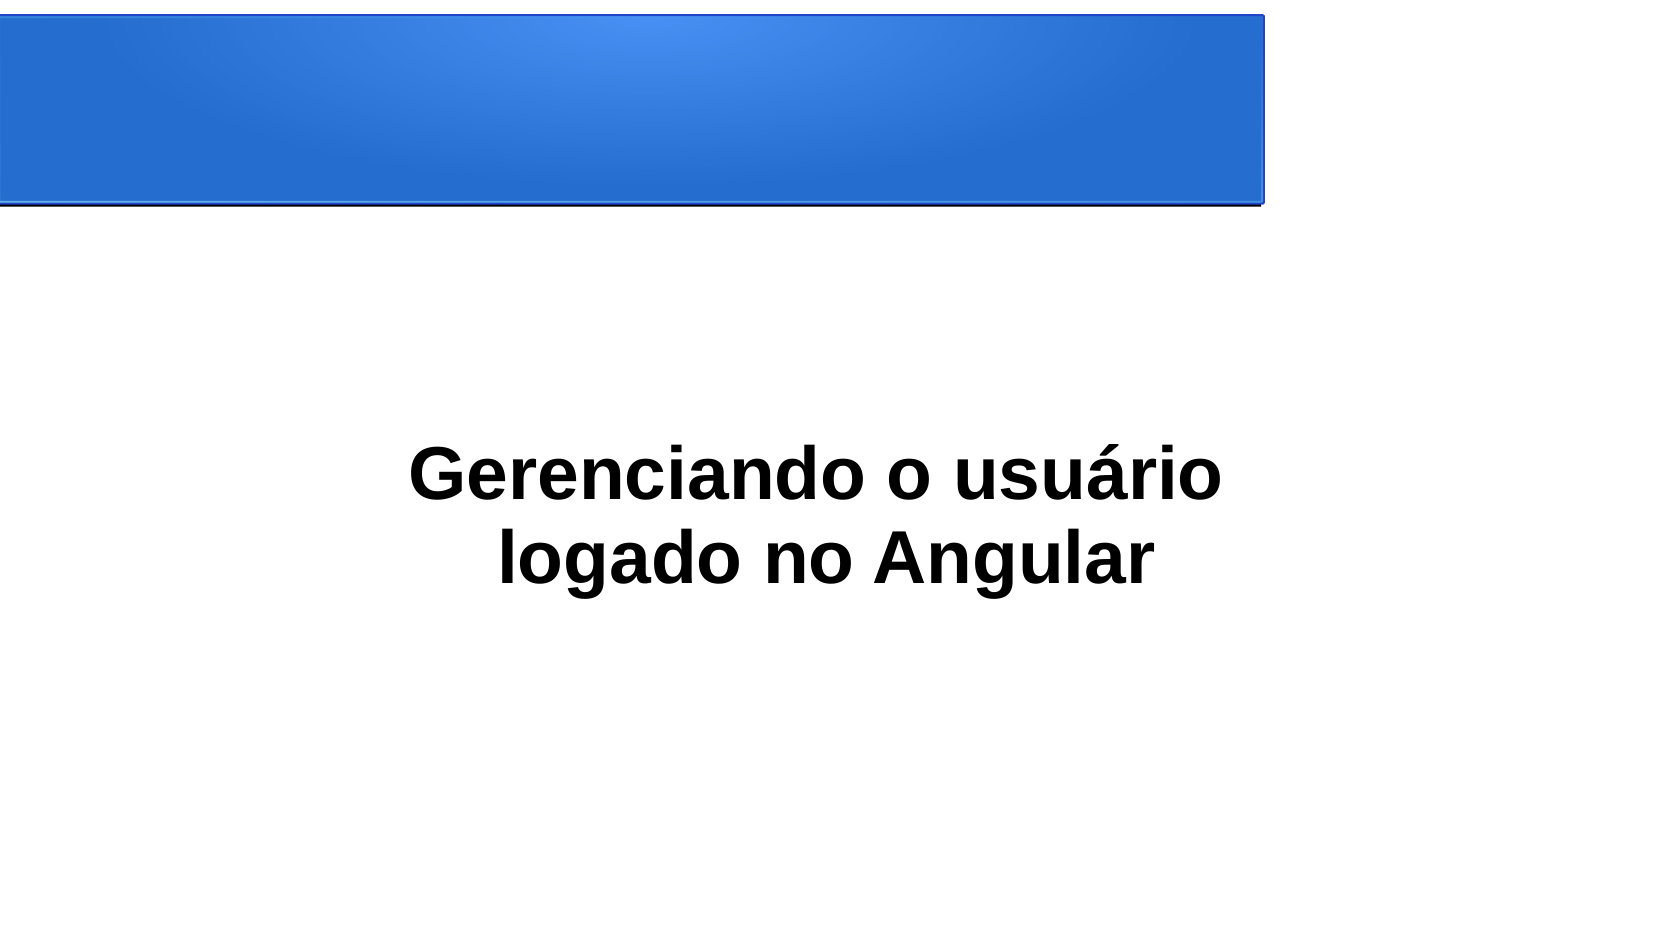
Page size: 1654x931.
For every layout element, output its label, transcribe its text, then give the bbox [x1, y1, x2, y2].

subtitle Gerenciando o usuário logado no Angular [70, 283, 1583, 748]
